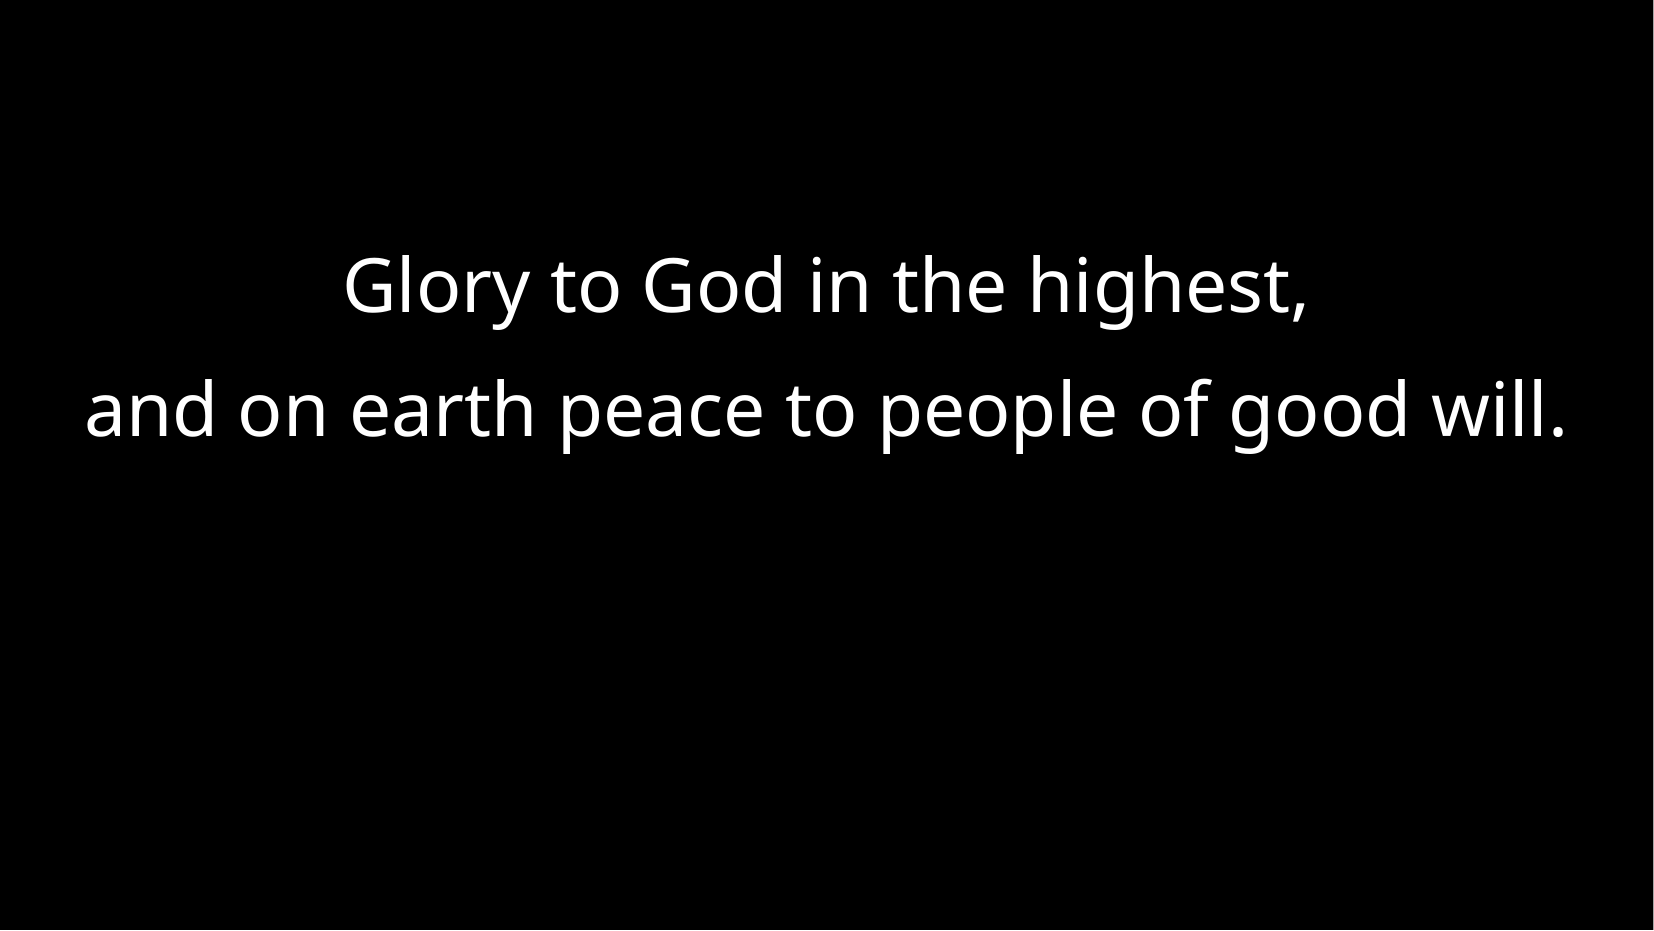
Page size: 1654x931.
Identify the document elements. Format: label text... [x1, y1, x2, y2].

list Glory to God in the highest, and on earth peace to people of good will. [0, 230, 1654, 770]
